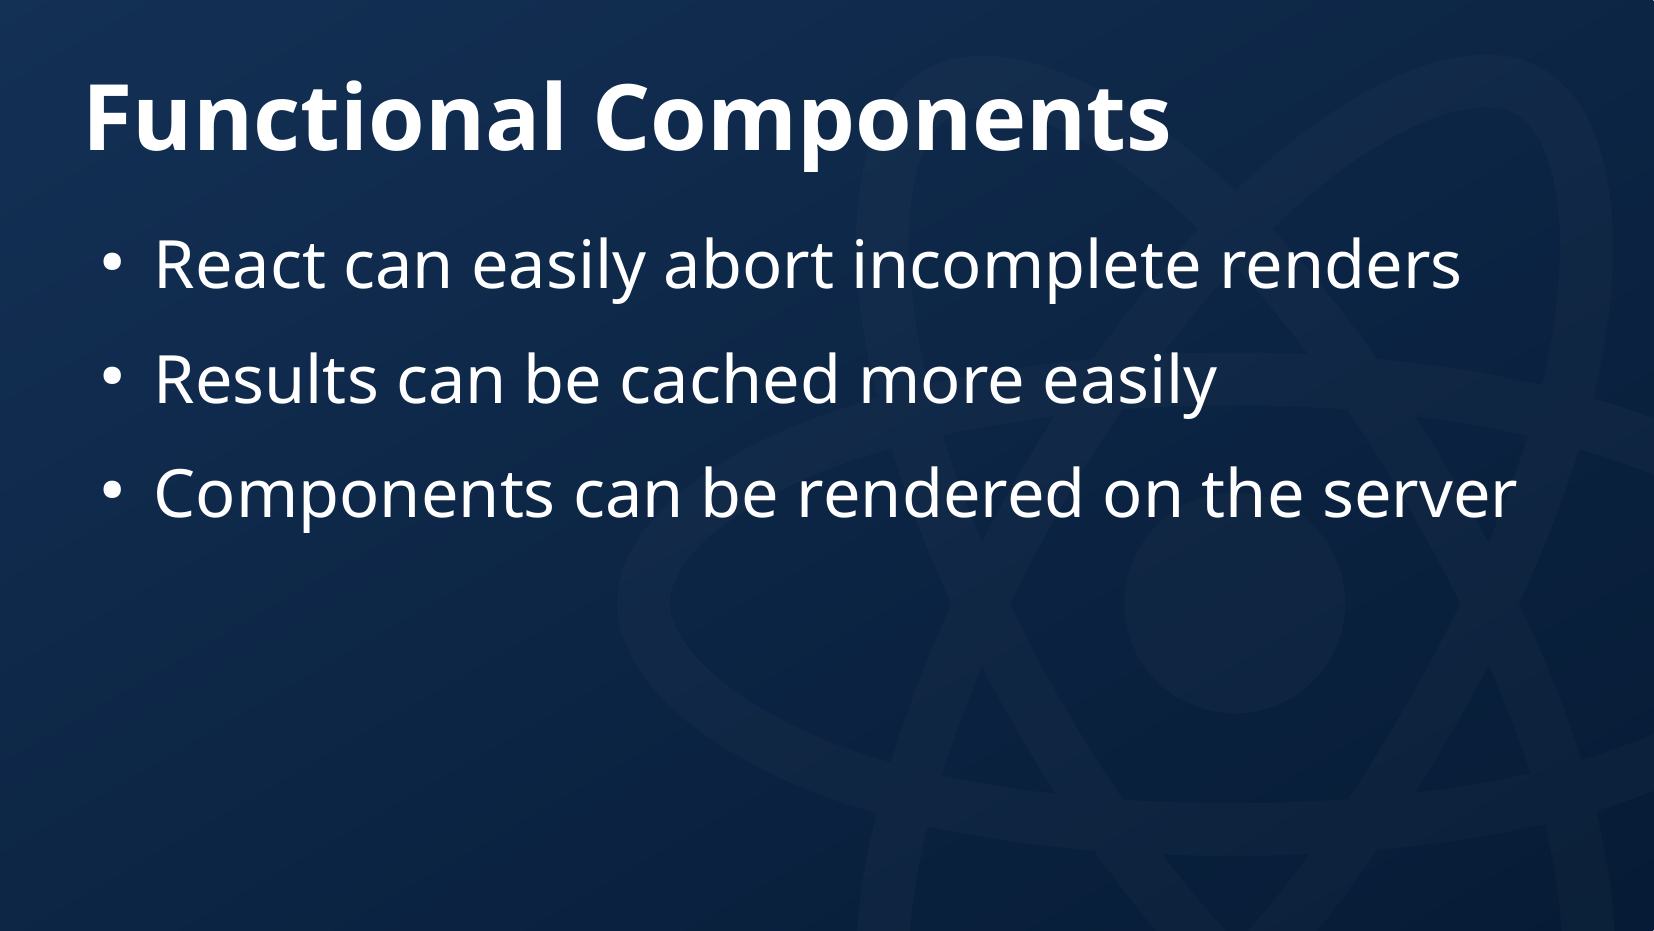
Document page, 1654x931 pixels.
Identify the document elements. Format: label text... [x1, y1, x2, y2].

title Functional Components [82, 37, 1571, 193]
list React can easily abort incomplete renders Results can be cached more easily Components can be rendered on the server [82, 217, 1571, 758]
